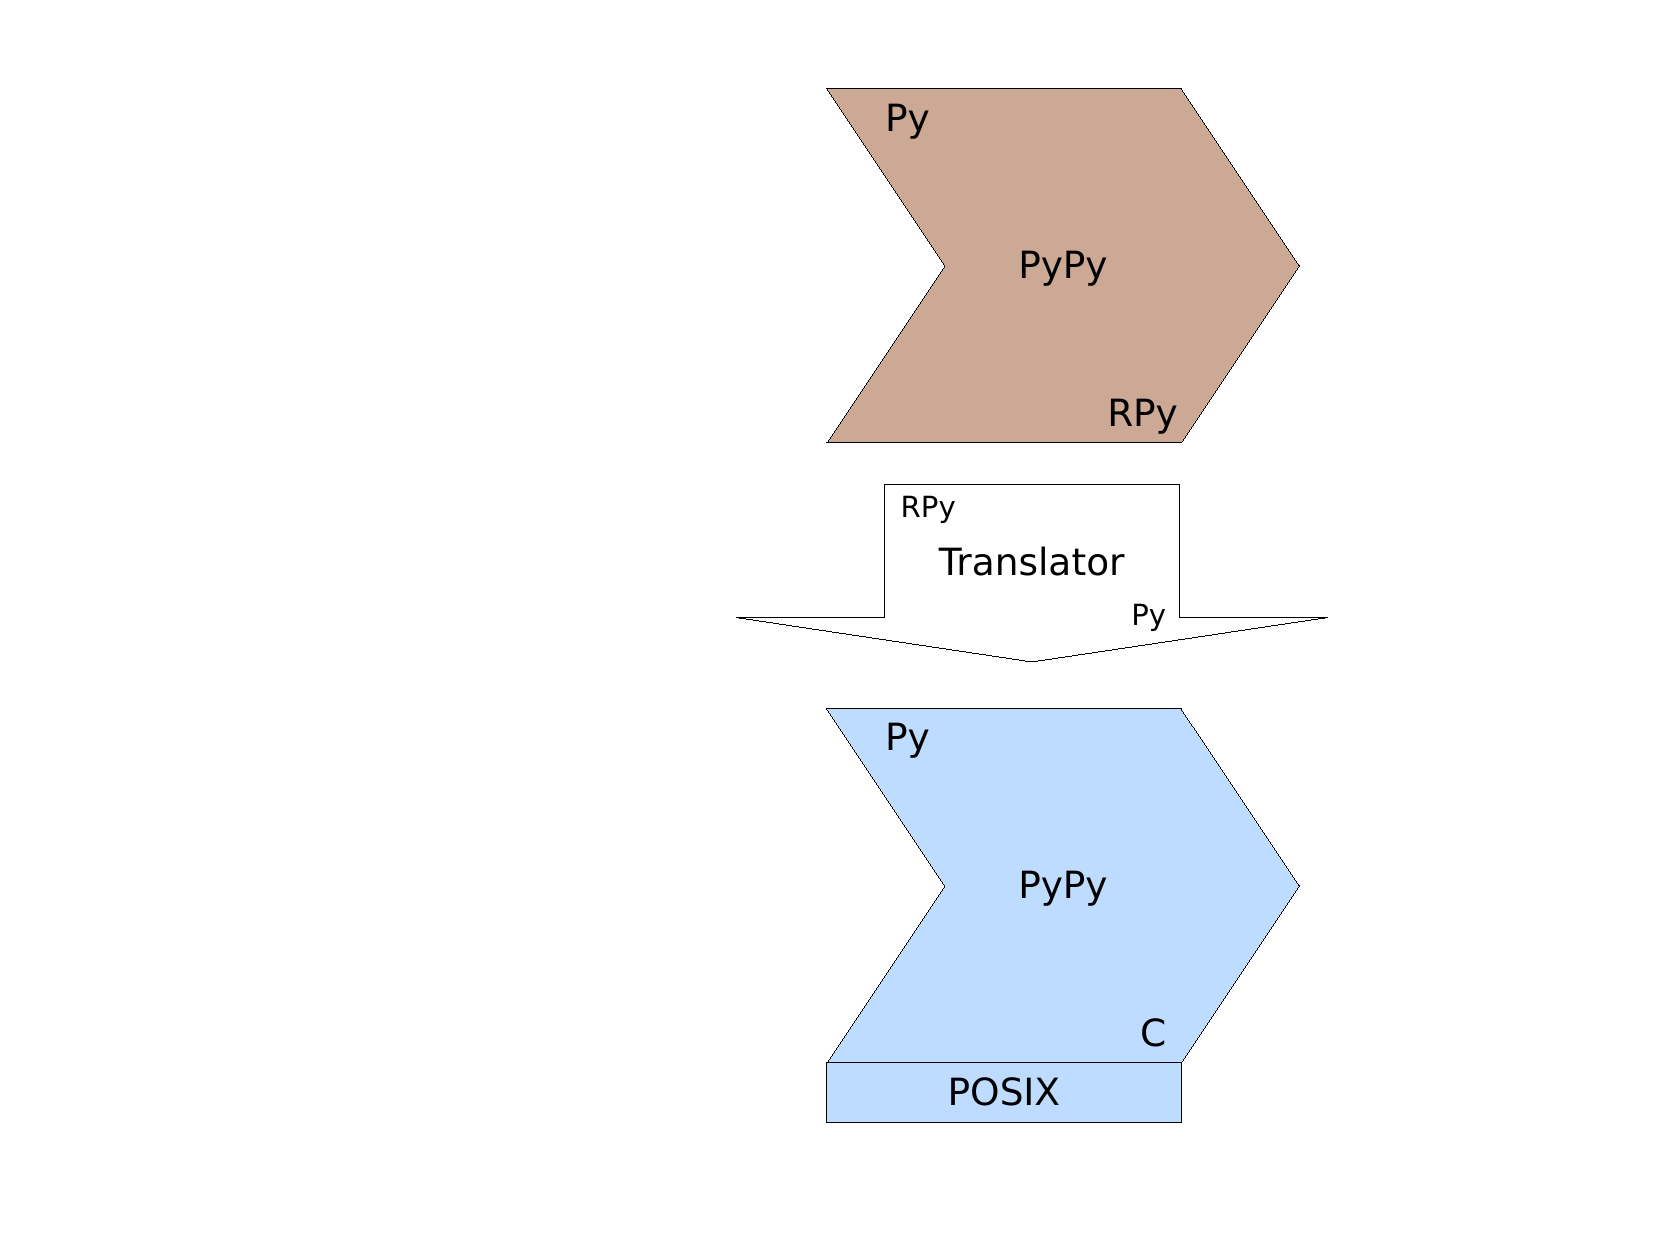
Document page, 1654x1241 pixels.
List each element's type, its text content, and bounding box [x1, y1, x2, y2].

text_box Py [870, 89, 945, 148]
text_box RPy [885, 482, 971, 532]
text_box Translator [1182, 617, 1328, 640]
text_box PyPy [826, 88, 1300, 443]
text_box POSIX [826, 1062, 1182, 1123]
text_box Py [870, 708, 945, 768]
text_box PyPy [826, 708, 1300, 1062]
text_box Py [1116, 590, 1182, 640]
text_box Translator [736, 484, 1180, 662]
text_box RPy [1092, 384, 1193, 443]
text_box C [1125, 1003, 1182, 1062]
